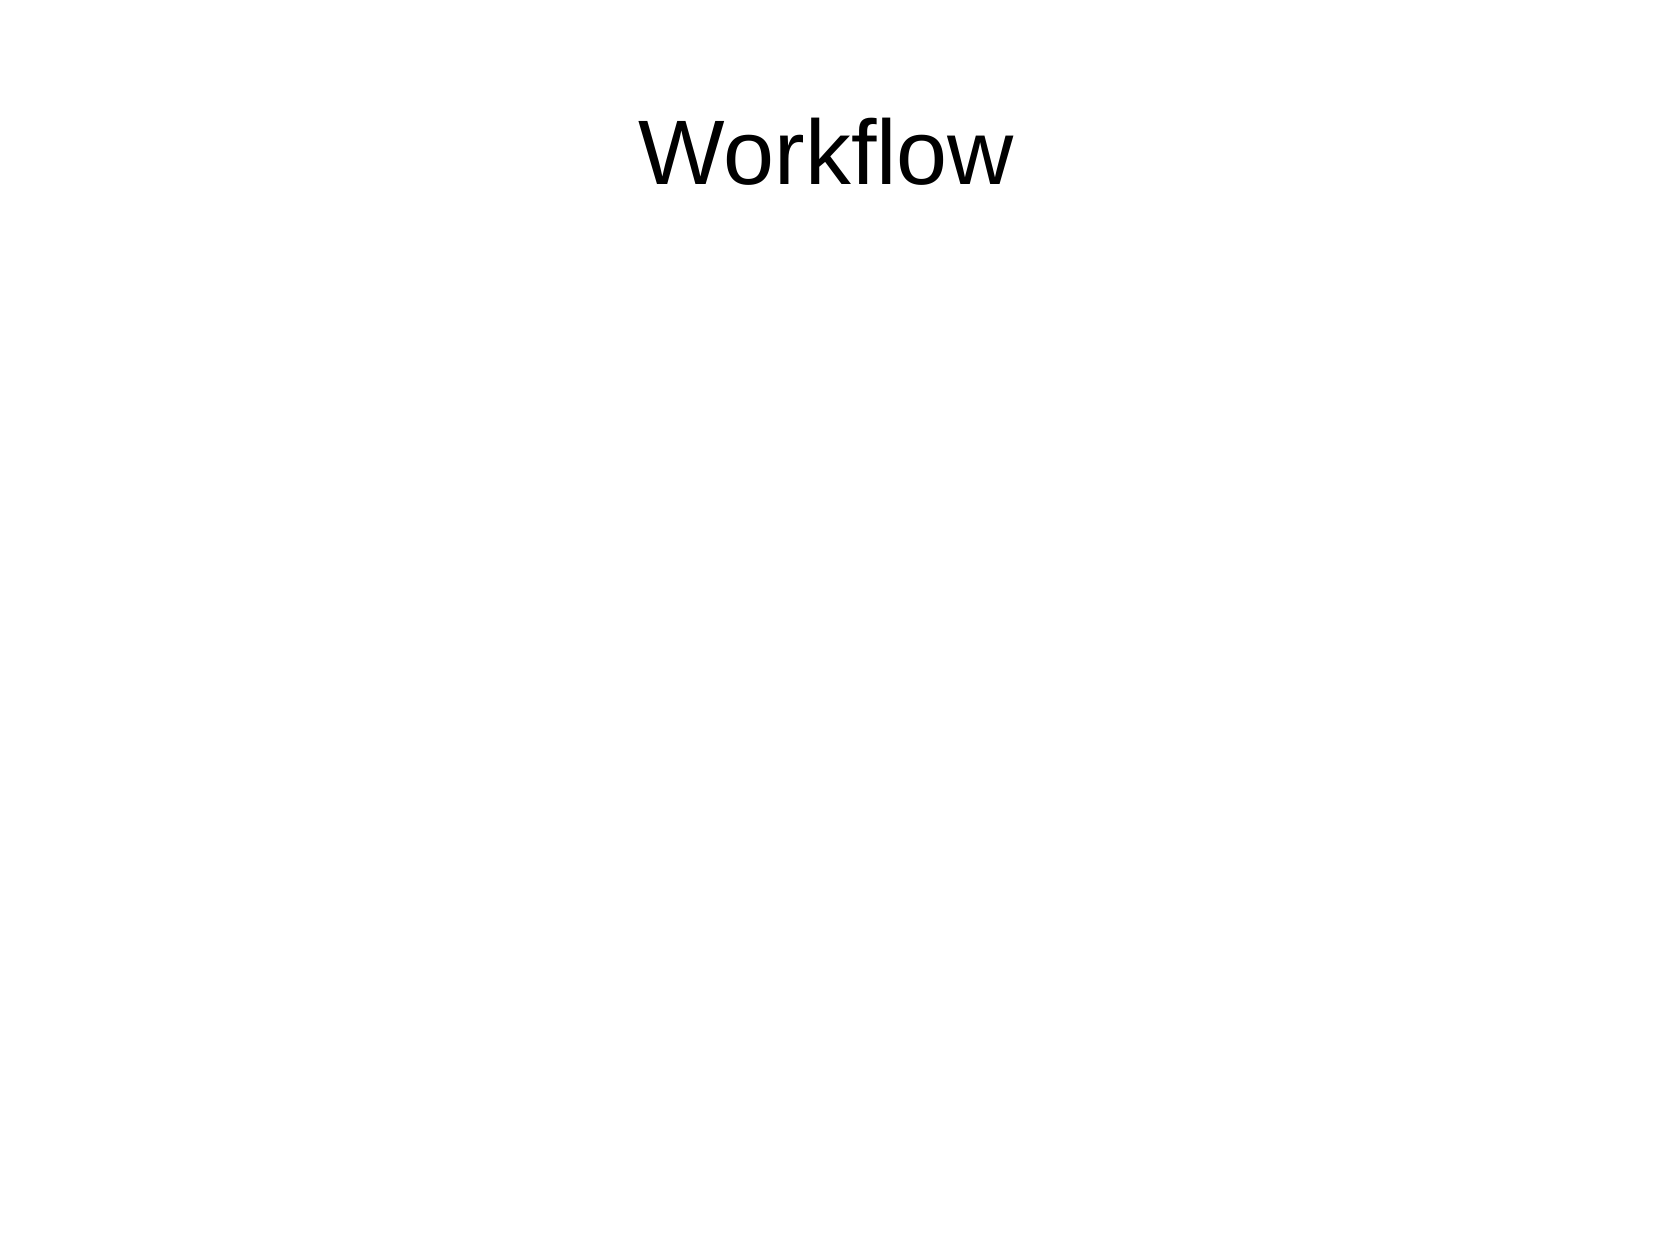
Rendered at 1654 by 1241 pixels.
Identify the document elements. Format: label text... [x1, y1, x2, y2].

title Workflow [82, 49, 1571, 257]
